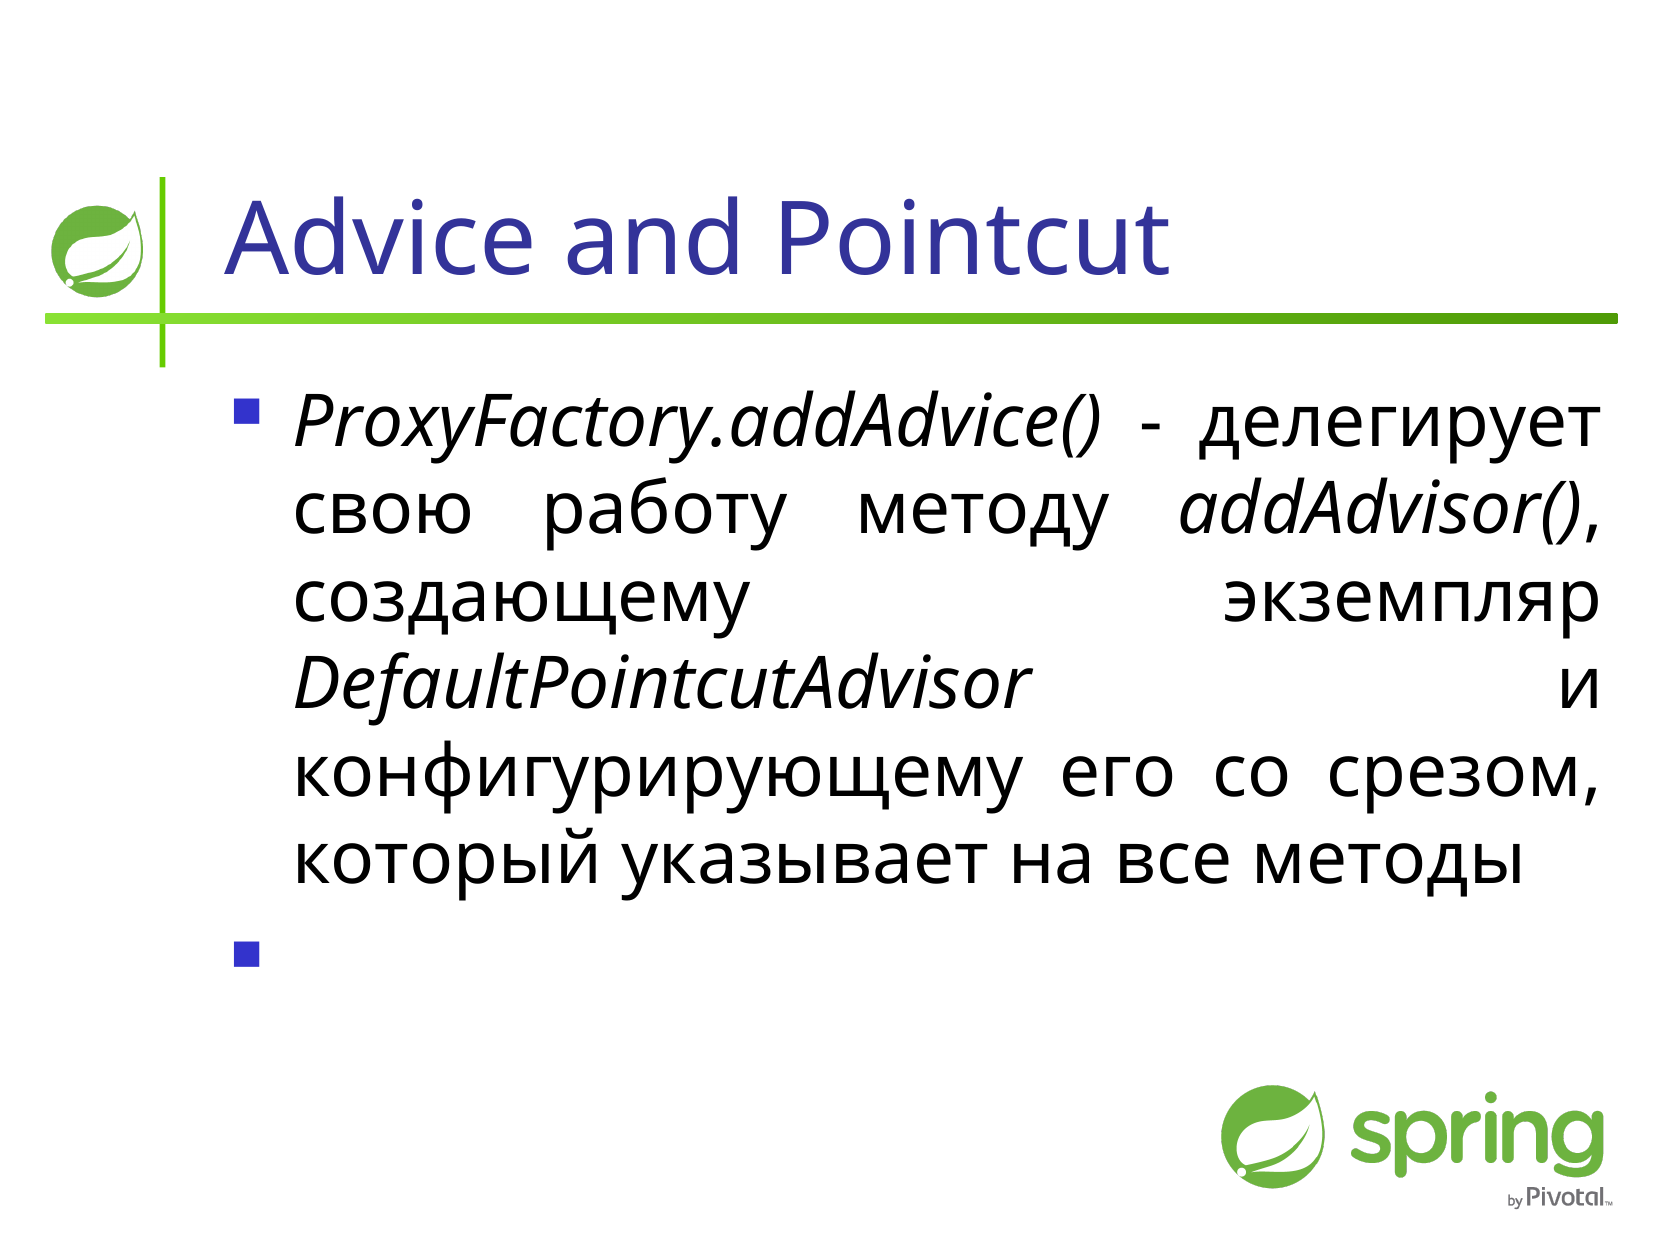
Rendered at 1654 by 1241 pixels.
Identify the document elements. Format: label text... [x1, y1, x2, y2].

list ProxyFactory.addAdvice() - делегирует свою работу методу addAdvisor(), создающему экземпляр DefaultPointcutAdvisor и конфигурирующему его со срезом, который указывает на все методы [213, 364, 1620, 1109]
title Advice and Pointcut [208, 38, 1618, 304]
picture [1216, 1109, 1618, 1212]
